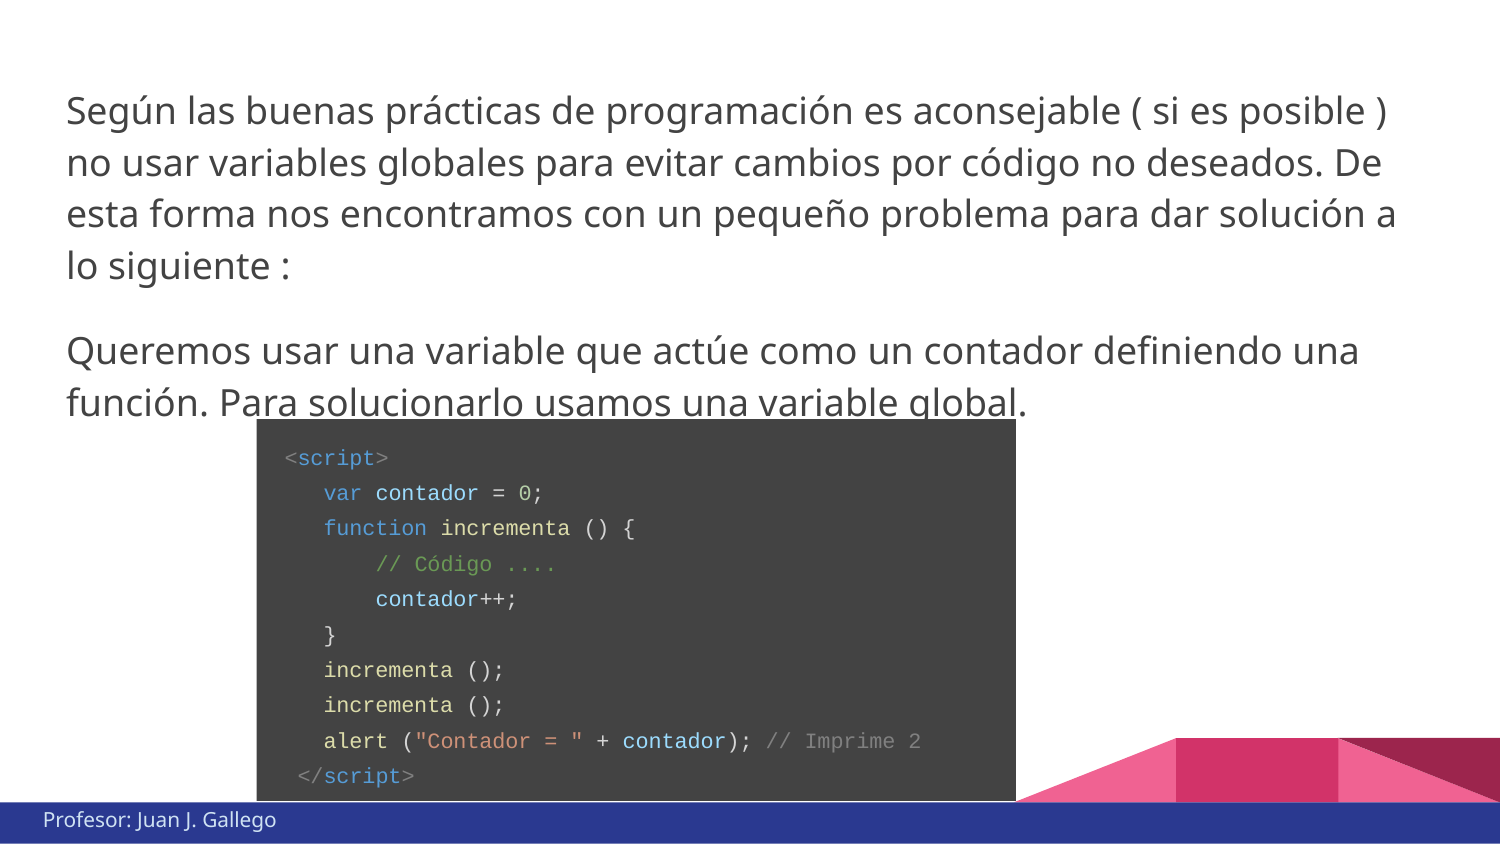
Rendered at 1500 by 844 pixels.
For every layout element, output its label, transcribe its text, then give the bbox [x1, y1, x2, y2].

text_box <script> var contador = 0; function incrementa () { // Código .... contador++; } incrementa (); incrementa (); alert ("Contador = " + contador); // Imprime 2 </script> [256, 419, 1016, 801]
list Según las buenas prácticas de programación es aconsejable ( si es posible ) no usar variables globales para evitar cambios por código no deseados. De esta forma nos encontramos con un pequeño problema para dar solución a lo siguiente : Queremos usar una variable que actúe como un contador definiendo una función. Para solucionarlo usamos una variable global. [51, 65, 1449, 750]
